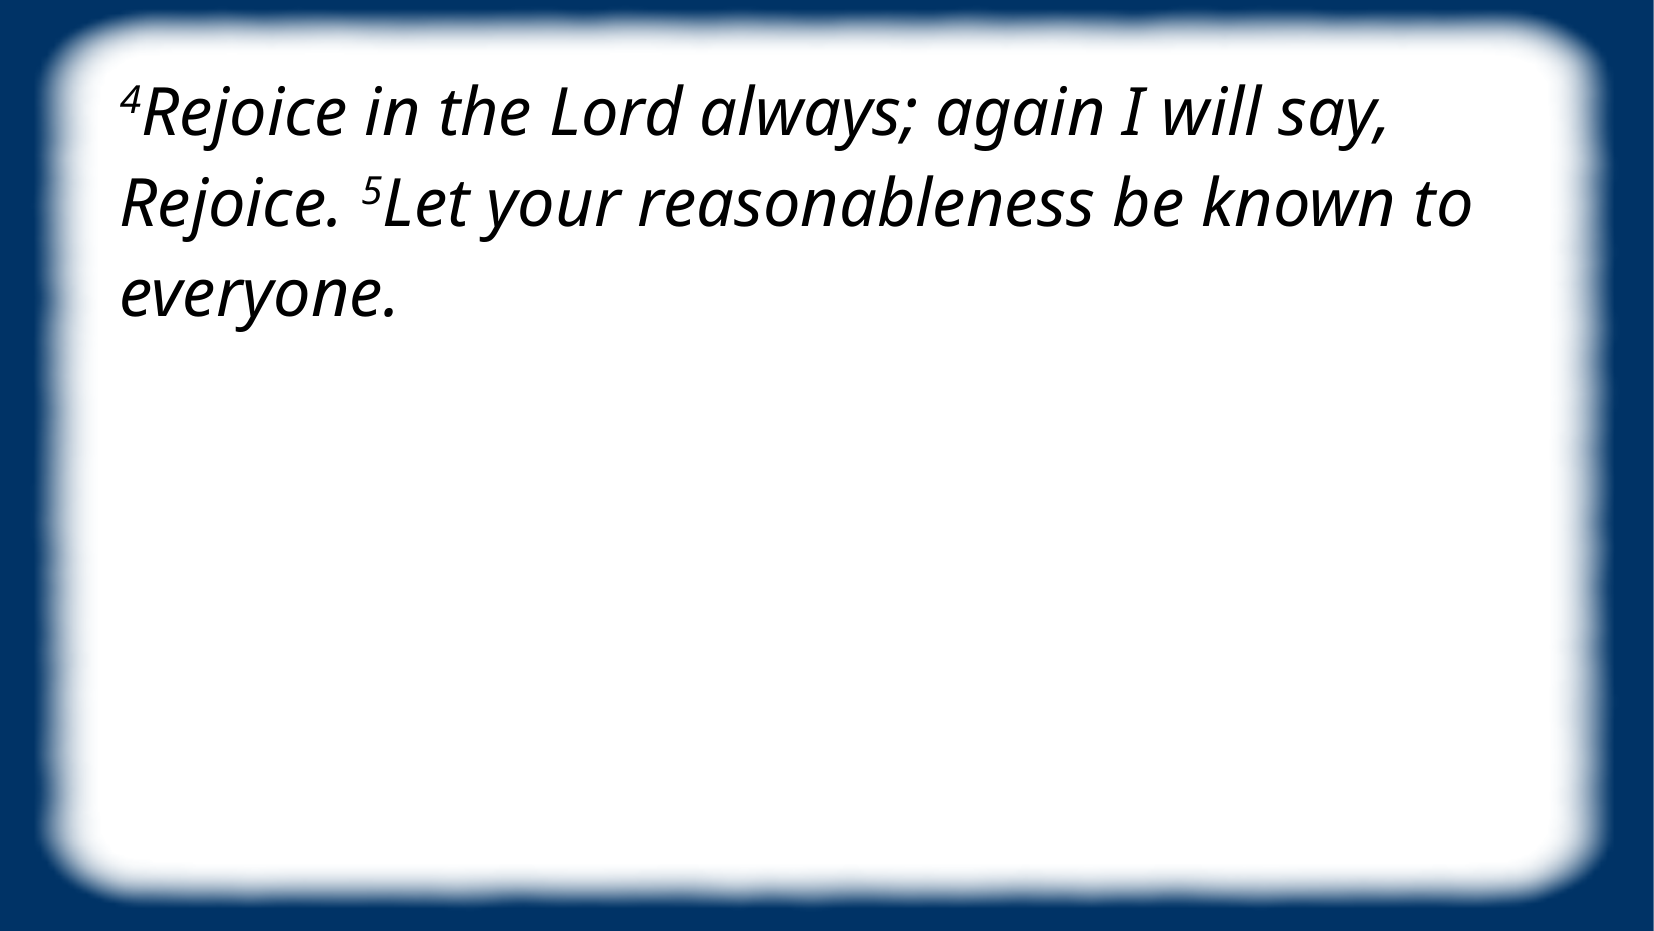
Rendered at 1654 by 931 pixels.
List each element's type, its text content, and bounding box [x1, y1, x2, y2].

picture [0, 0, 1654, 931]
text_box 4Rejoice in the Lord always; again I will say, Rejoice. 5Let your reasonableness be known to everyone. [105, 56, 1546, 346]
